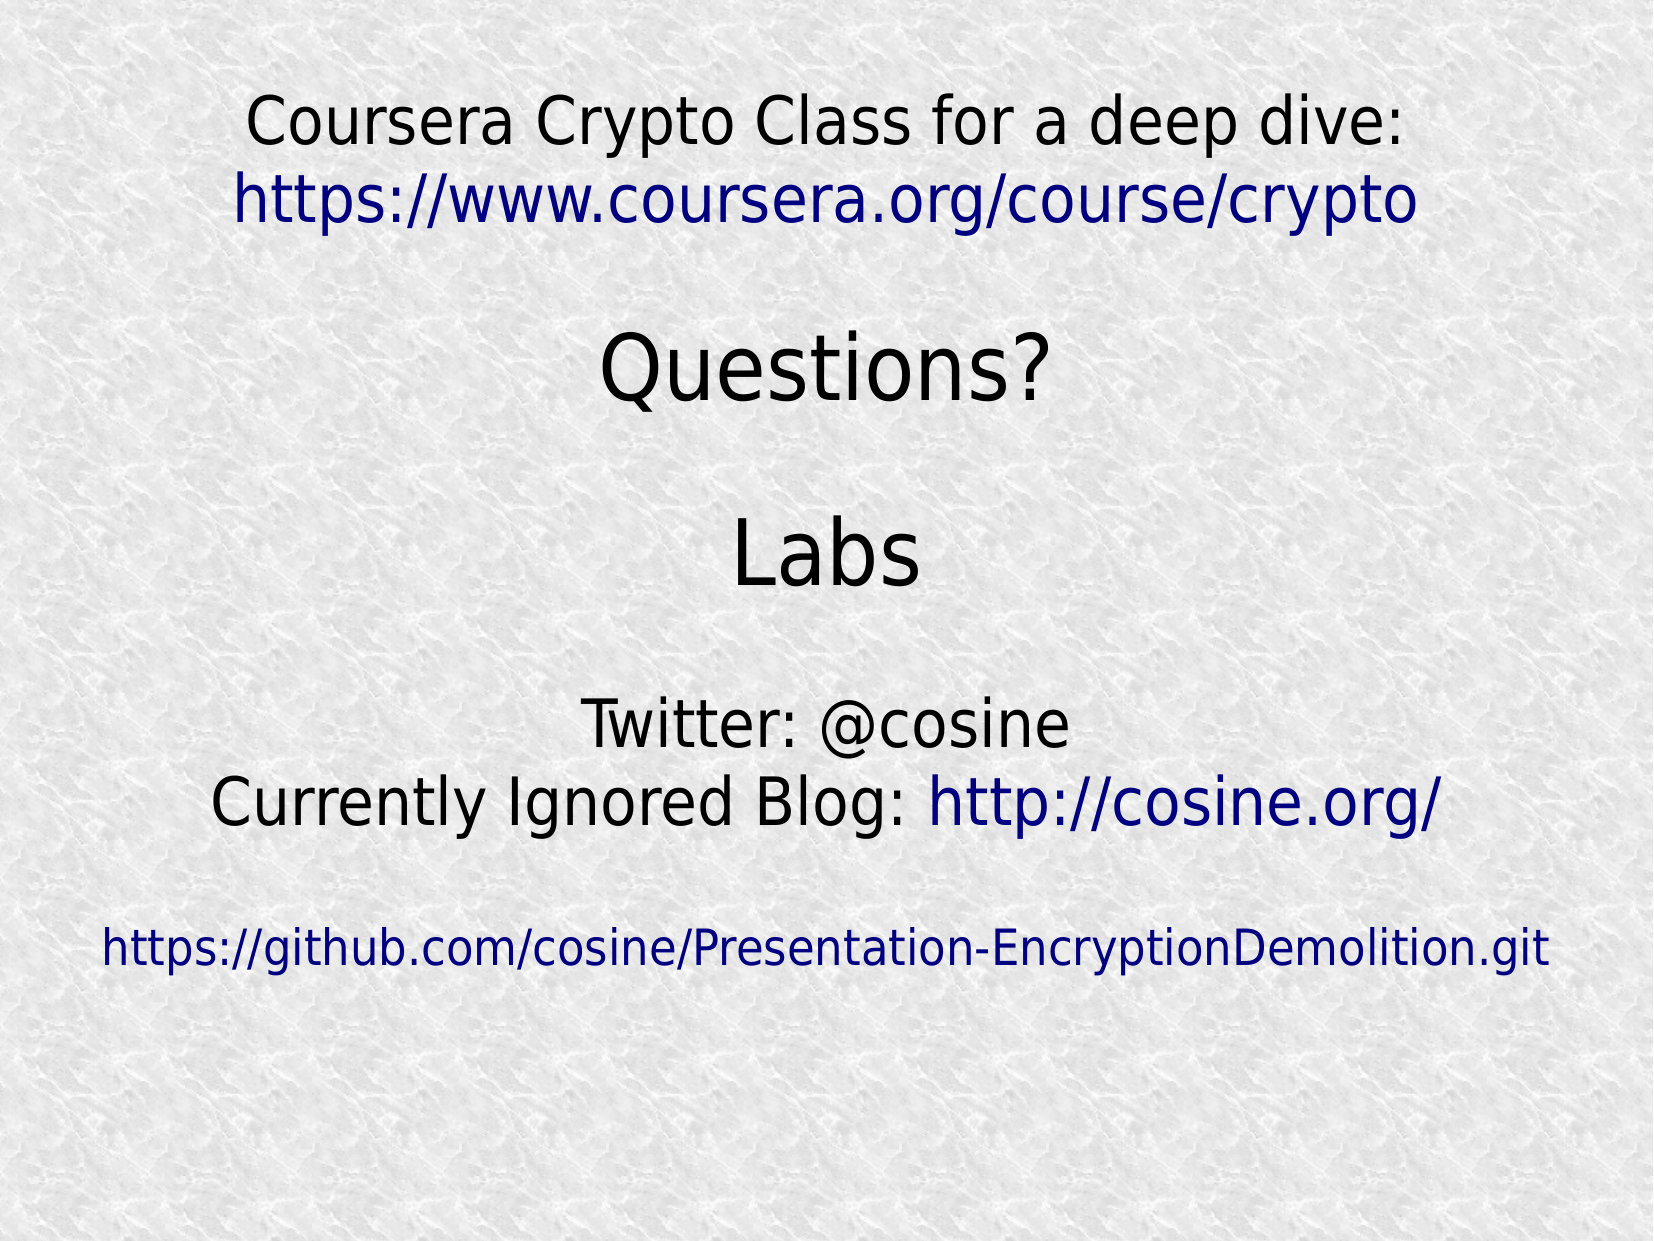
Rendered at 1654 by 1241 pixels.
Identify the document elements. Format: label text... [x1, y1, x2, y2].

picture [0, 0, 1654, 1241]
subtitle Coursera Crypto Class for a deep dive: https://www.coursera.org/course/crypto Questions? Labs Twitter: @cosine Currently Ignored Blog: http://cosine.org/ https://github.com/cosine/Presentation-EncryptionDemolition.git [82, 49, 1571, 1010]
